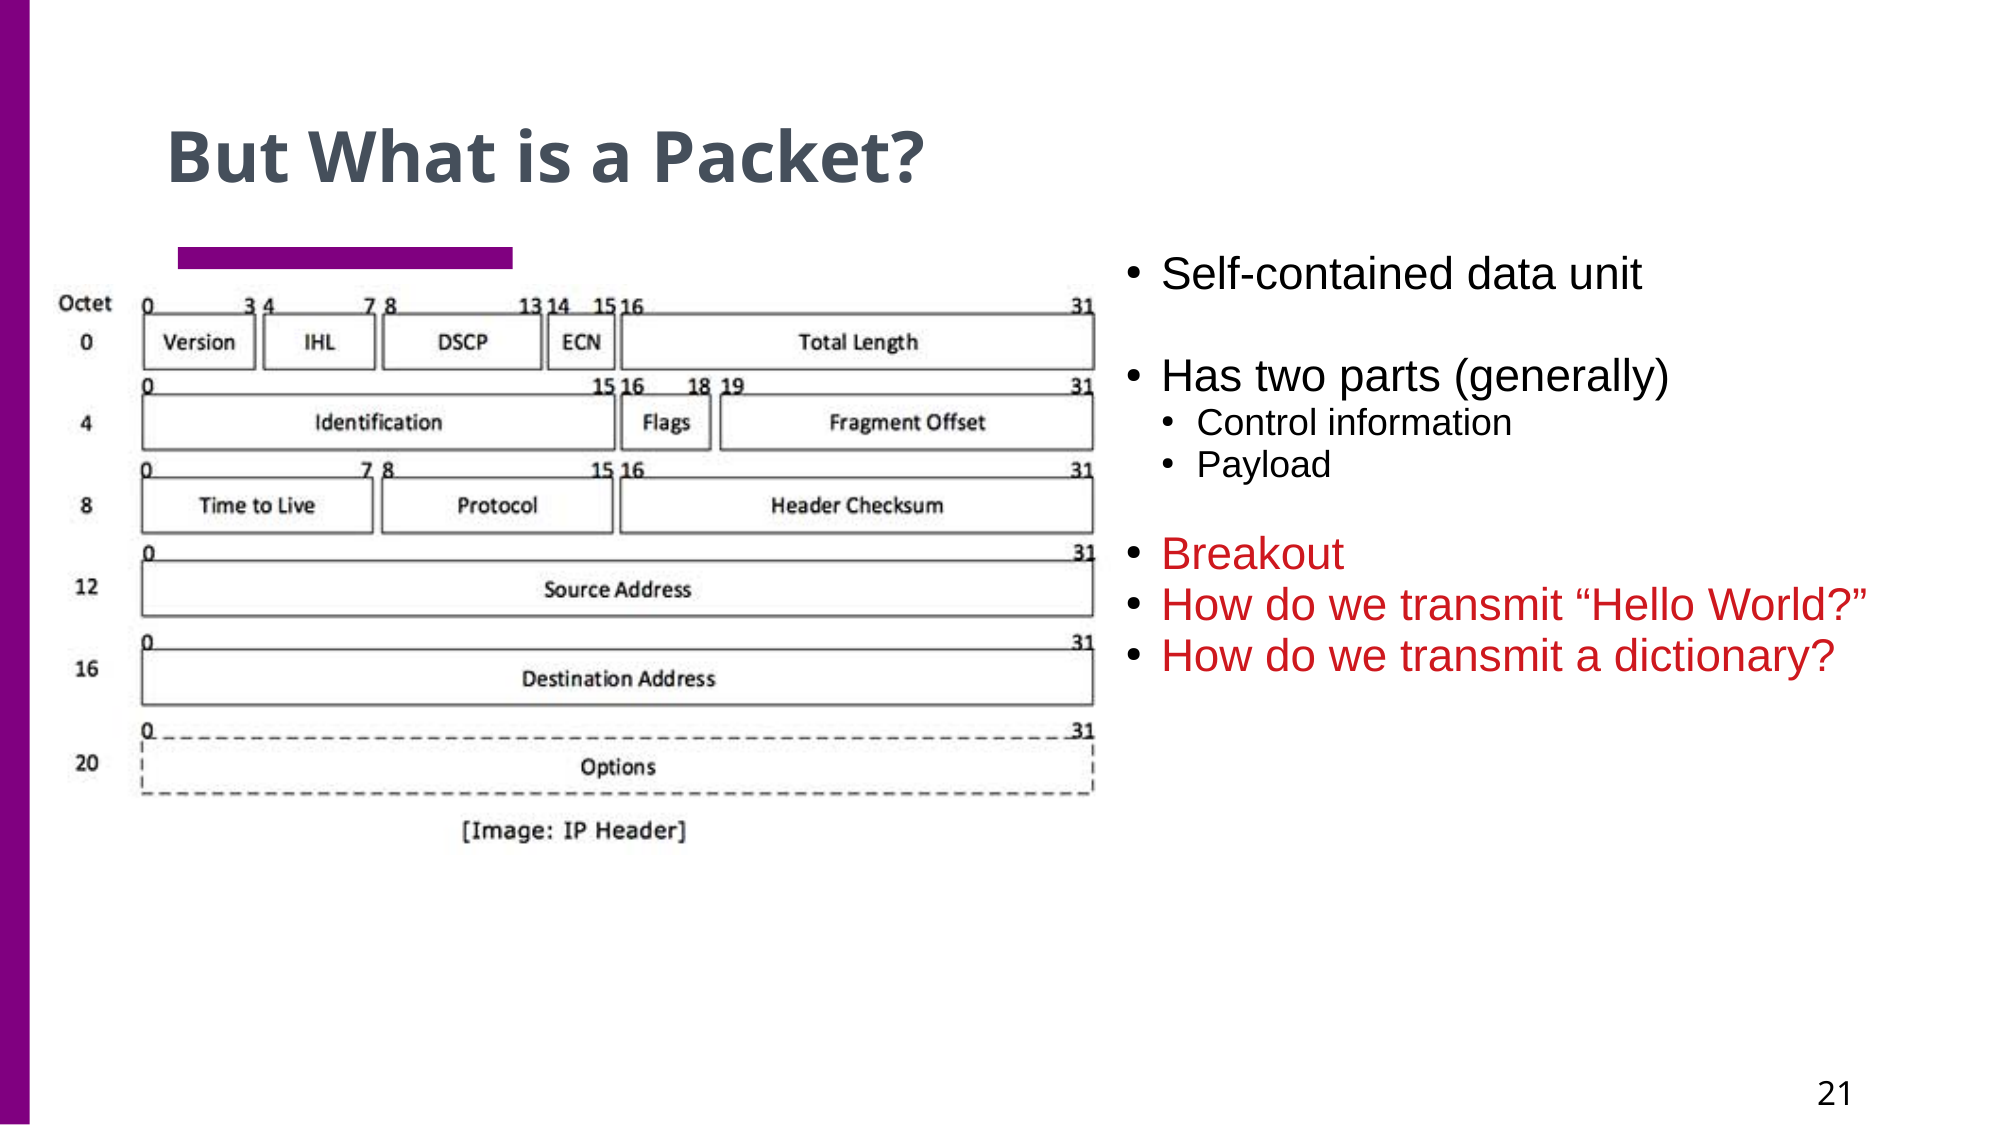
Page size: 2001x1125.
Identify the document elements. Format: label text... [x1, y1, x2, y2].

text_box Self-contained data unit Has two parts (generally) Control information Payload Breakout How do we transmit “Hello World?” How do we transmit a dictionary? [1110, 240, 2000, 721]
picture [53, 284, 1111, 855]
text_box But What is a Packet? [151, 0, 1849, 212]
